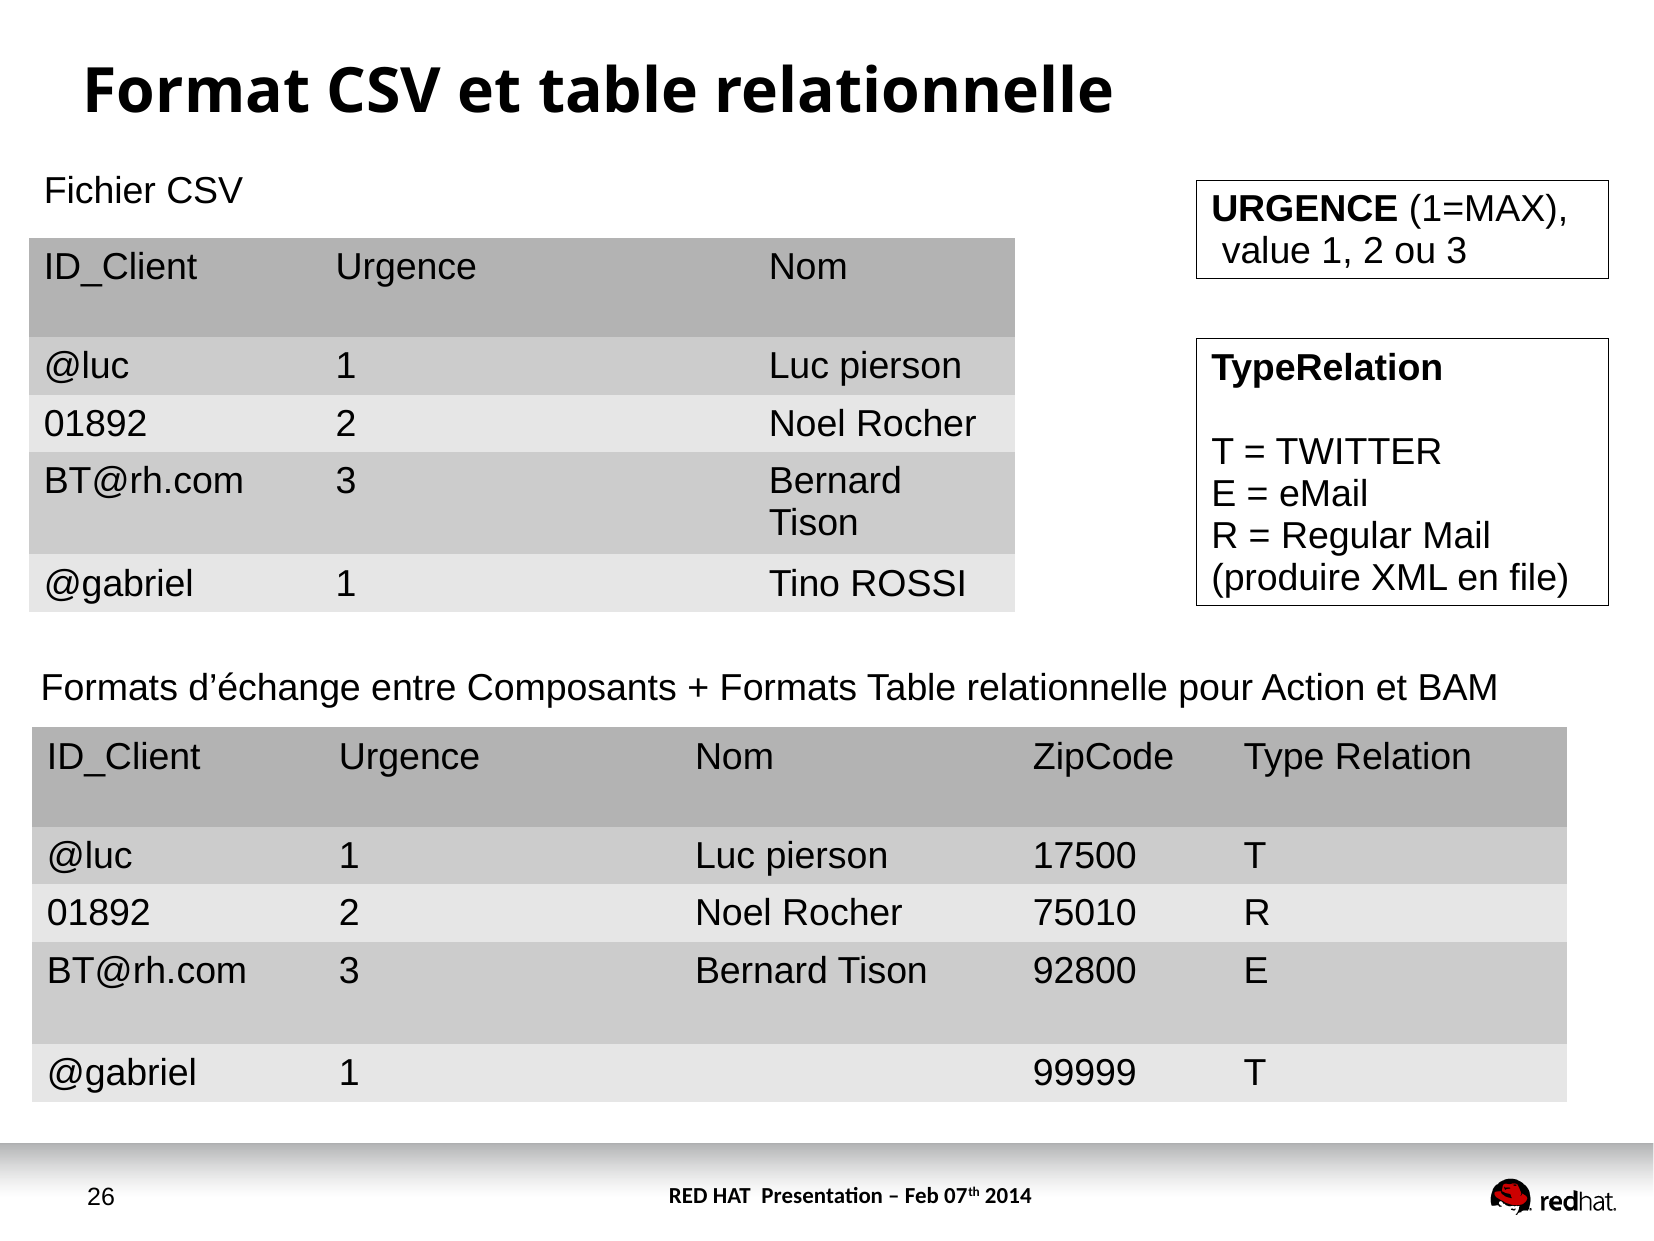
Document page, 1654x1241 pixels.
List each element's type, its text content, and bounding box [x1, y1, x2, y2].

table_header Urgence [324, 727, 680, 827]
table_cell 01892 [32, 884, 324, 942]
table_cell 17500 [1018, 827, 1229, 884]
table_header Nom [680, 727, 1018, 827]
table_cell T [1229, 827, 1567, 884]
table_header Type Relation [1229, 727, 1567, 827]
title Format CSV et table relationnelle [82, 0, 1571, 192]
table_cell Noel Rocher [680, 884, 1018, 942]
text_box Fichier CSV [28, 162, 299, 220]
table_cell @luc [29, 337, 321, 395]
table_cell T [1229, 1044, 1567, 1102]
table_cell Noel Rocher [754, 395, 1015, 452]
table_cell 2 [324, 884, 680, 942]
table_cell @gabriel [29, 554, 321, 612]
table_cell 3 [321, 452, 754, 554]
table_cell 3 [324, 942, 680, 1044]
text_box URGENCE (1=MAX), value 1, 2 ou 3 [1196, 180, 1609, 279]
table_cell 1 [324, 1044, 680, 1102]
table_cell 2 [321, 395, 754, 452]
table_cell @luc [32, 827, 324, 884]
table_cell Luc pierson [754, 337, 1015, 395]
table_cell Bernard Tison [754, 452, 1015, 554]
table_cell 1 [321, 554, 754, 612]
table_cell 75010 [1018, 884, 1229, 942]
table_cell R [1229, 884, 1567, 942]
table_cell @gabriel [32, 1044, 324, 1102]
table_cell 1 [321, 337, 754, 395]
table_cell 1 [324, 827, 680, 884]
table_cell BT@rh.com [29, 452, 321, 554]
table_cell Bernard Tison [680, 942, 1018, 1044]
table_cell Tino ROSSI [754, 554, 1015, 612]
picture [0, 1143, 1654, 1241]
table_header ID_Client [32, 727, 324, 827]
table_cell BT@rh.com [32, 942, 324, 1044]
table_cell E [1229, 942, 1567, 1044]
table_cell 92800 [1018, 942, 1229, 1044]
table_cell 99999 [1018, 1044, 1229, 1102]
table_header Urgence [321, 238, 754, 337]
table_cell Luc pierson [680, 827, 1018, 884]
table_cell 01892 [29, 395, 321, 452]
table_header Nom [754, 238, 1015, 337]
table_cell [680, 1044, 1018, 1102]
table_header ZipCode [1018, 727, 1229, 827]
table_header ID_Client [29, 238, 321, 337]
text_box Formats d’échange entre Composants + Formats Table relationnelle pour Action et BAM [25, 659, 1563, 717]
text_box TypeRelation T = TWITTER E = eMail R = Regular Mail (produire XML en file) [1196, 338, 1609, 606]
